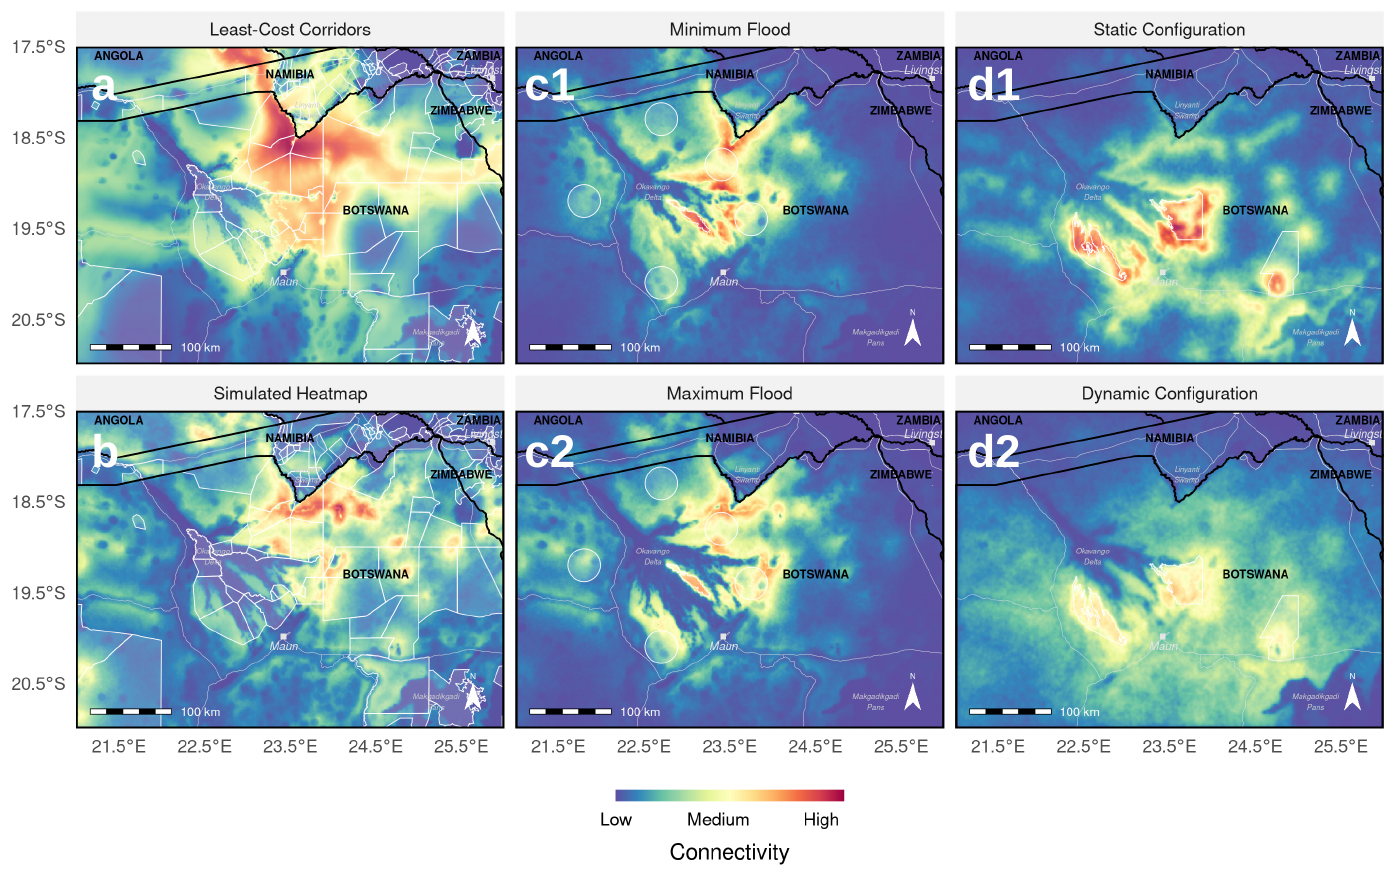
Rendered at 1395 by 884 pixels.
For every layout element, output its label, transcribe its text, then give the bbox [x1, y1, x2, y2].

text_box b [76, 418, 135, 485]
text_box c1 [509, 51, 590, 119]
text_box d1 [952, 51, 1036, 119]
text_box a [76, 51, 132, 119]
picture [0, 0, 1395, 884]
text_box c2 [509, 418, 590, 485]
text_box d2 [952, 418, 1036, 485]
